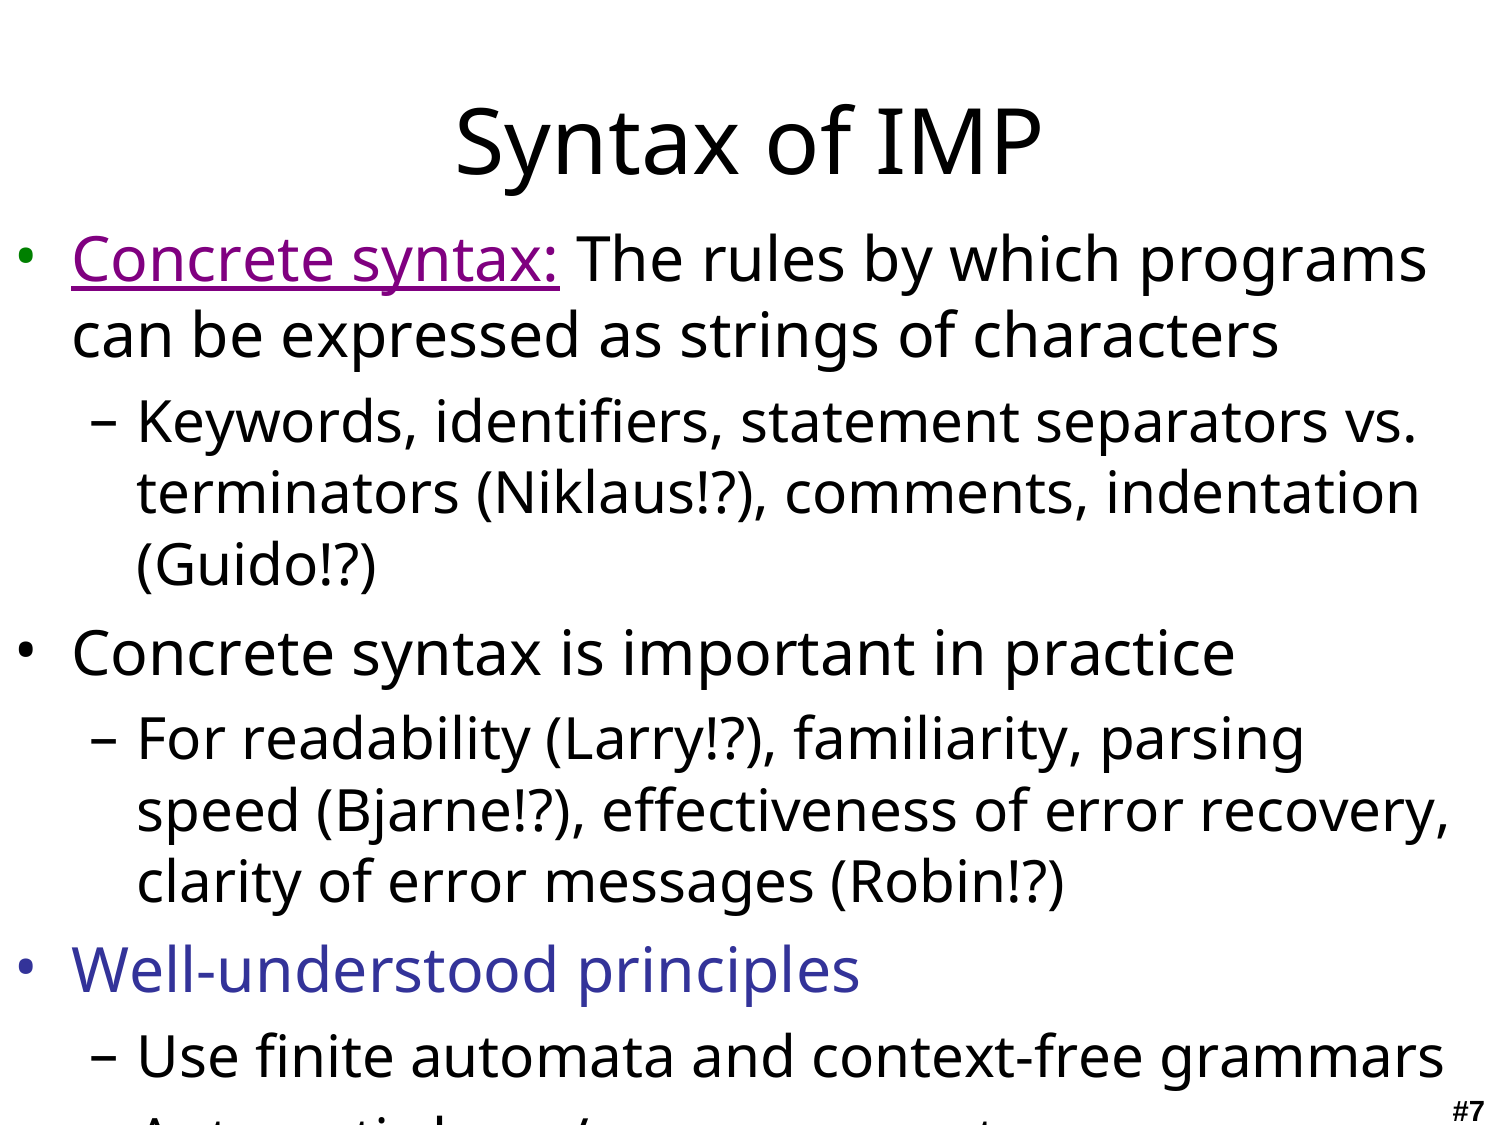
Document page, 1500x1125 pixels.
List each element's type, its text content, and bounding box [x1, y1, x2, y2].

list Concrete syntax: The rules by which programs can be expressed as strings of characters Keywords, identifiers, statement separators vs. terminators (Niklaus!?), comments, indentation (Guido!?) Concrete syntax is important in practice For readability (Larry!?), familiarity, parsing speed (Bjarne!?), effectiveness of error recovery, clarity of error messages (Robin!?) Well-understood principles Use finite automata and context-free grammars Automatic lexer/parser generators [0, 212, 1476, 1113]
title Syntax of IMP [75, 45, 1426, 212]
